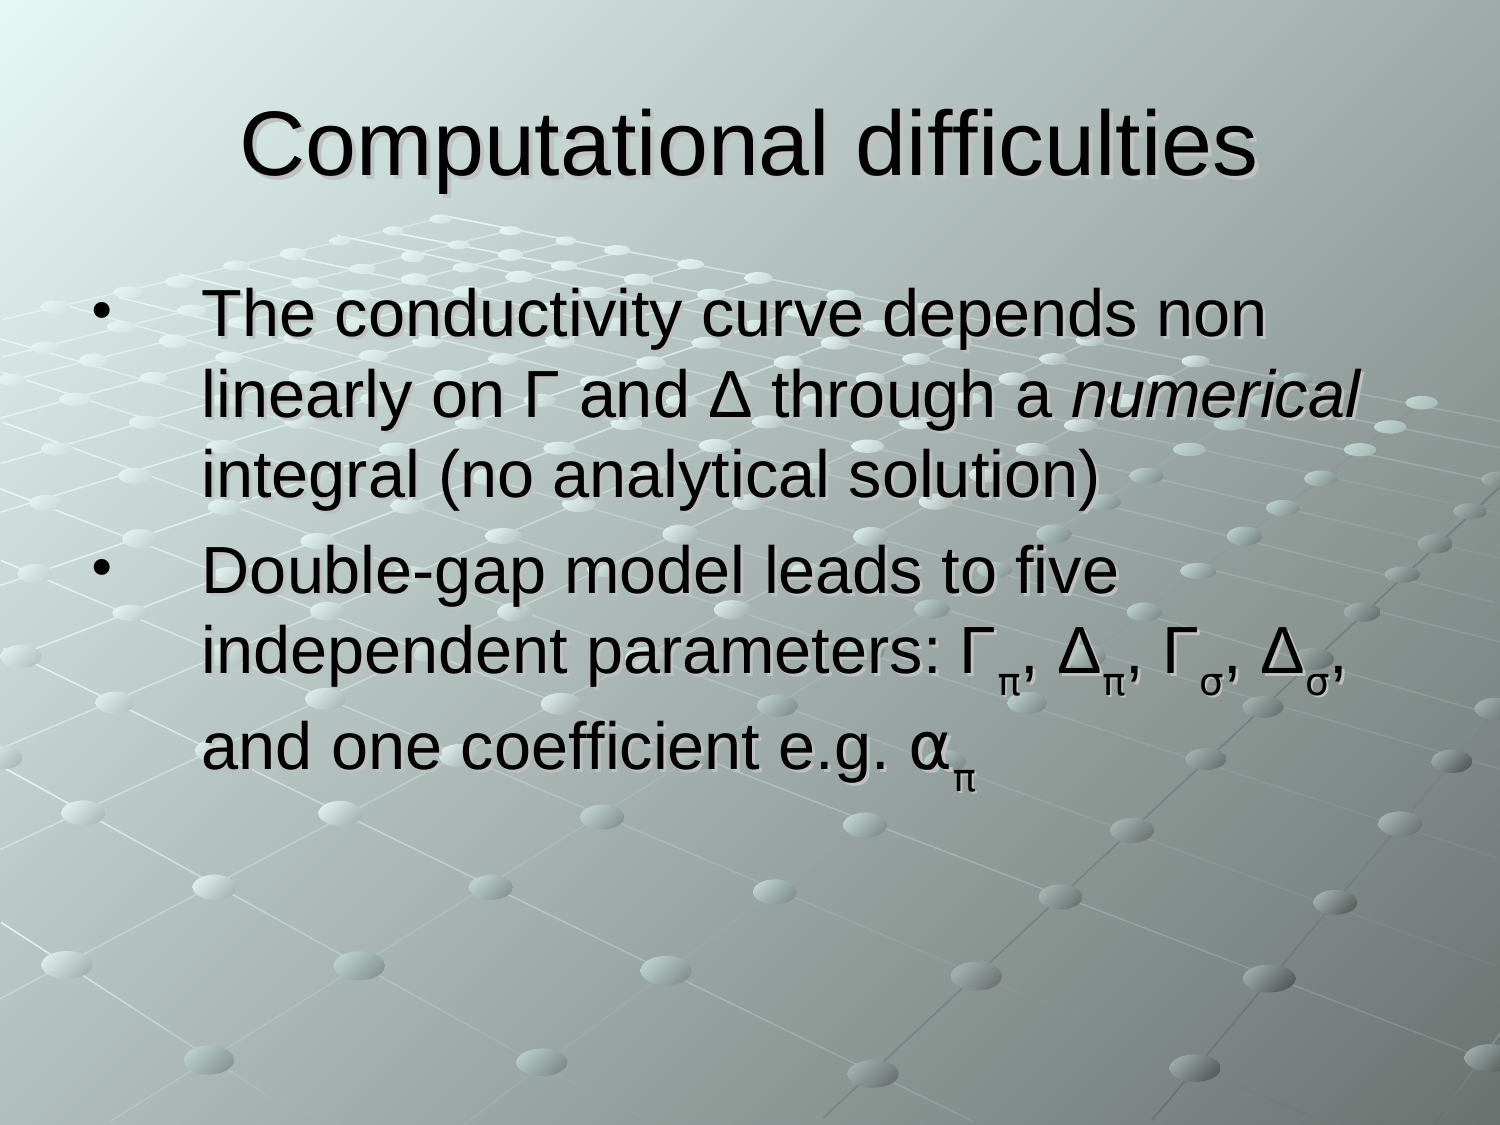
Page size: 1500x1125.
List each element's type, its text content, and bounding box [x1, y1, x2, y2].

list The conductivity curve depends non linearly on Γ and Δ through a numerical integral (no analytical solution) Double-gap model leads to five independent parameters: Γπ, Δπ, Γσ, Δσ, and one coefficient e.g. απ [75, 262, 1425, 1005]
title Computational difficulties [75, 44, 1425, 233]
